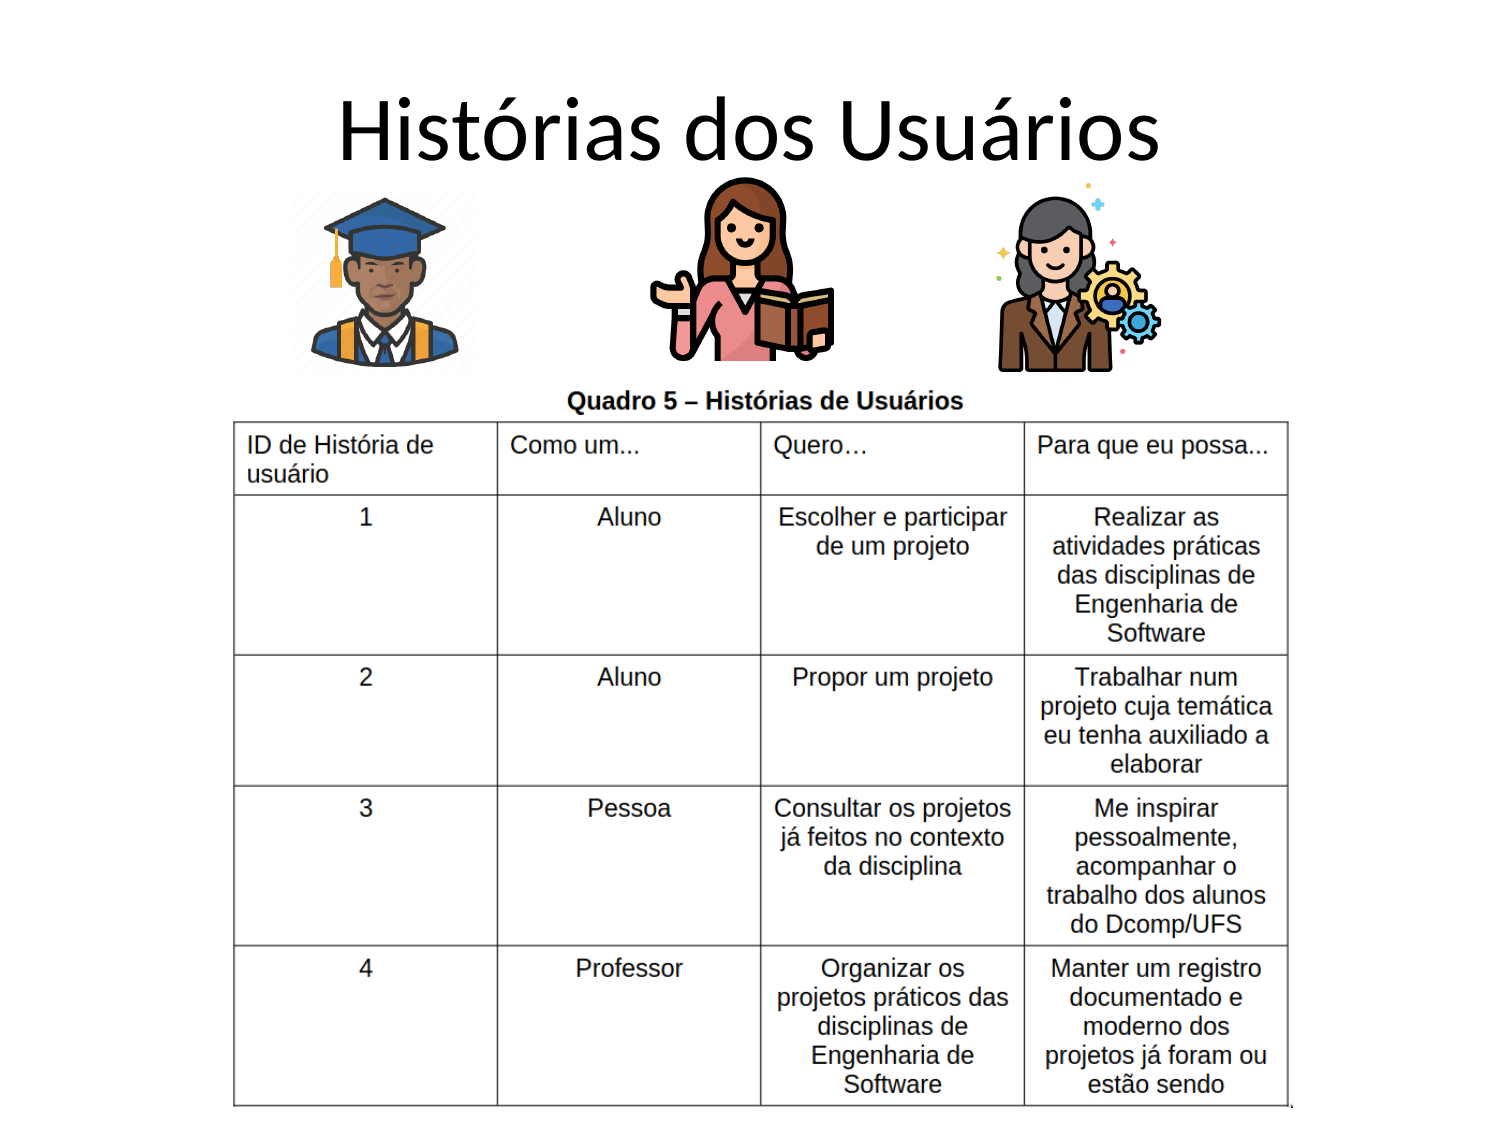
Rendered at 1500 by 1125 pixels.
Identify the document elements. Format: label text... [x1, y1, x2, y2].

picture [229, 386, 1293, 1108]
picture [985, 183, 1174, 372]
title Histórias dos Usuários [75, 30, 1426, 218]
picture [644, 171, 840, 367]
picture [293, 190, 476, 374]
